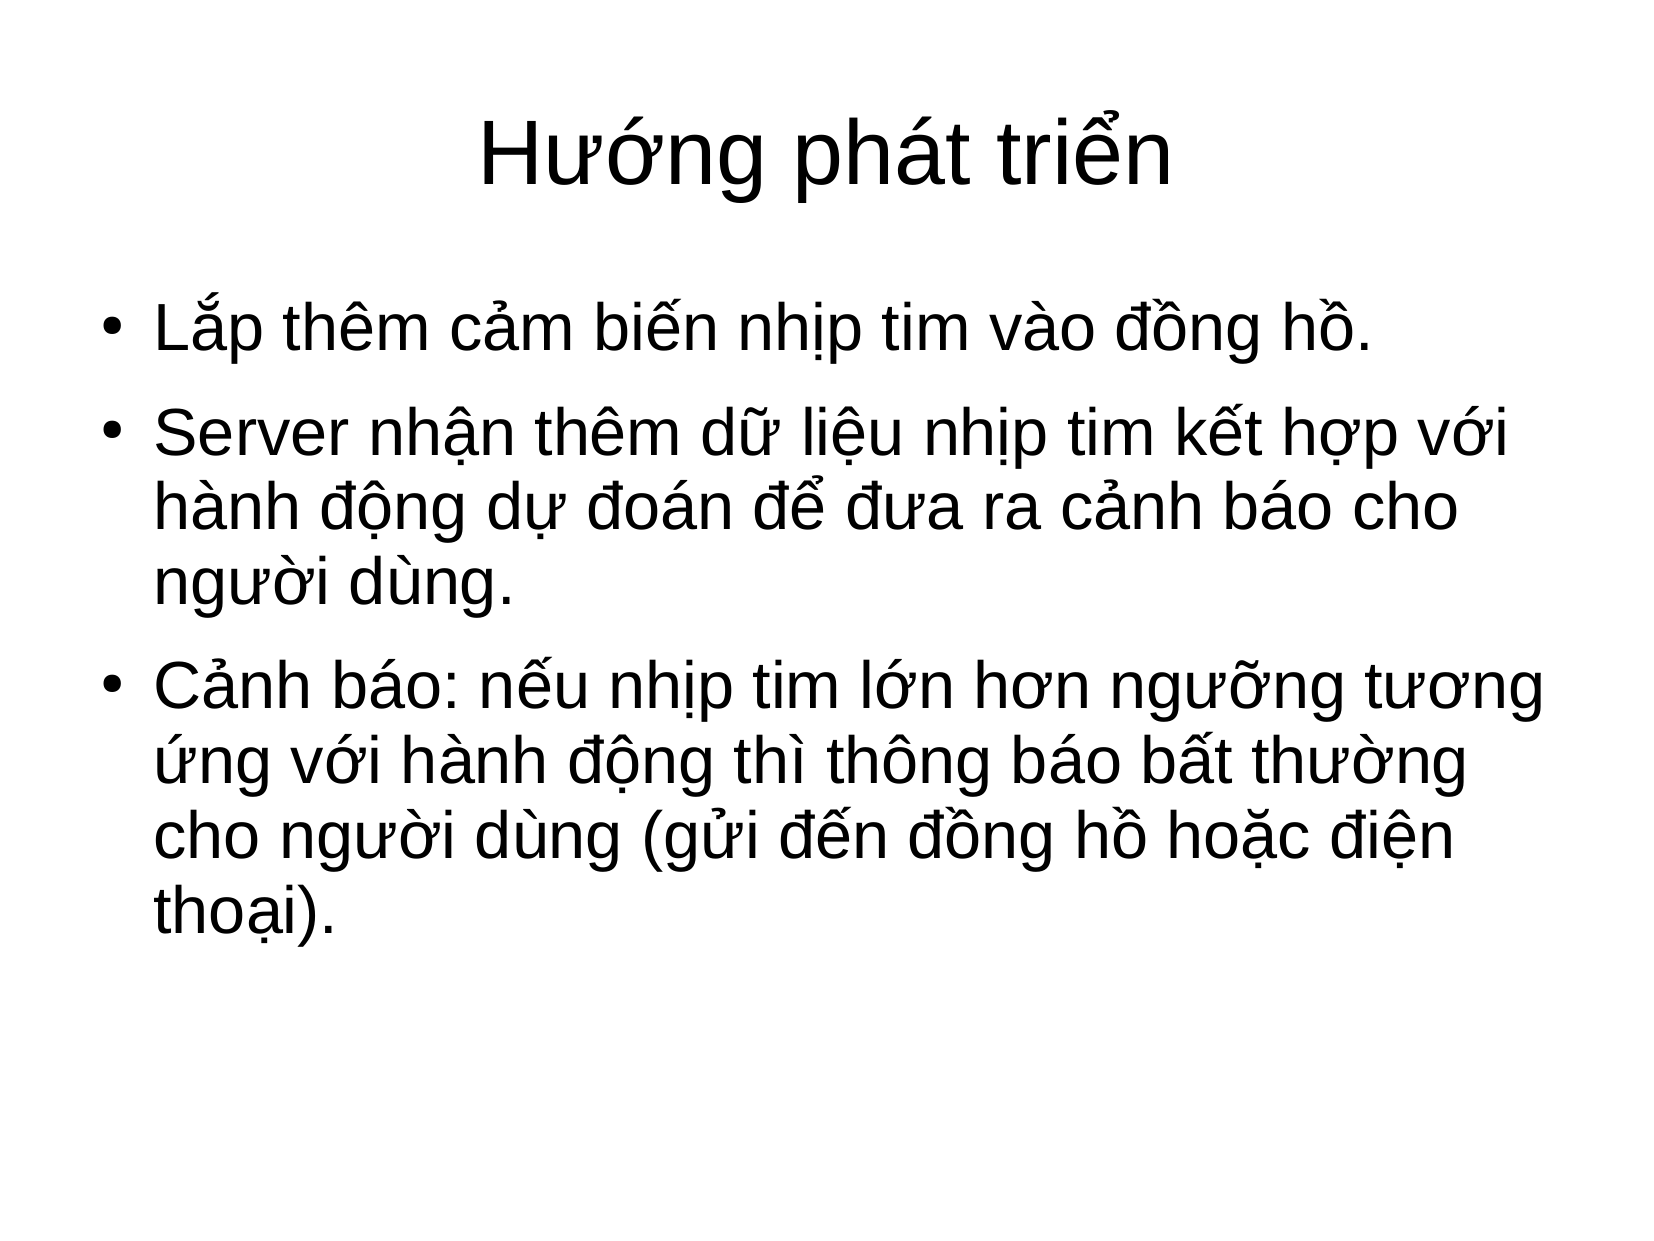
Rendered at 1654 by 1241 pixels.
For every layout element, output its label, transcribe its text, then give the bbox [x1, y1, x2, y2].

title Hướng phát triển [82, 49, 1571, 257]
list Lắp thêm cảm biến nhịp tim vào đồng hồ. Server nhận thêm dữ liệu nhịp tim kết hợp với hành động dự đoán để đưa ra cảnh báo cho người dùng. Cảnh báo: nếu nhịp tim lớn hơn ngưỡng tương ứng với hành động thì thông báo bất thường cho người dùng (gửi đến đồng hồ hoặc điện thoại). [82, 290, 1571, 1010]
